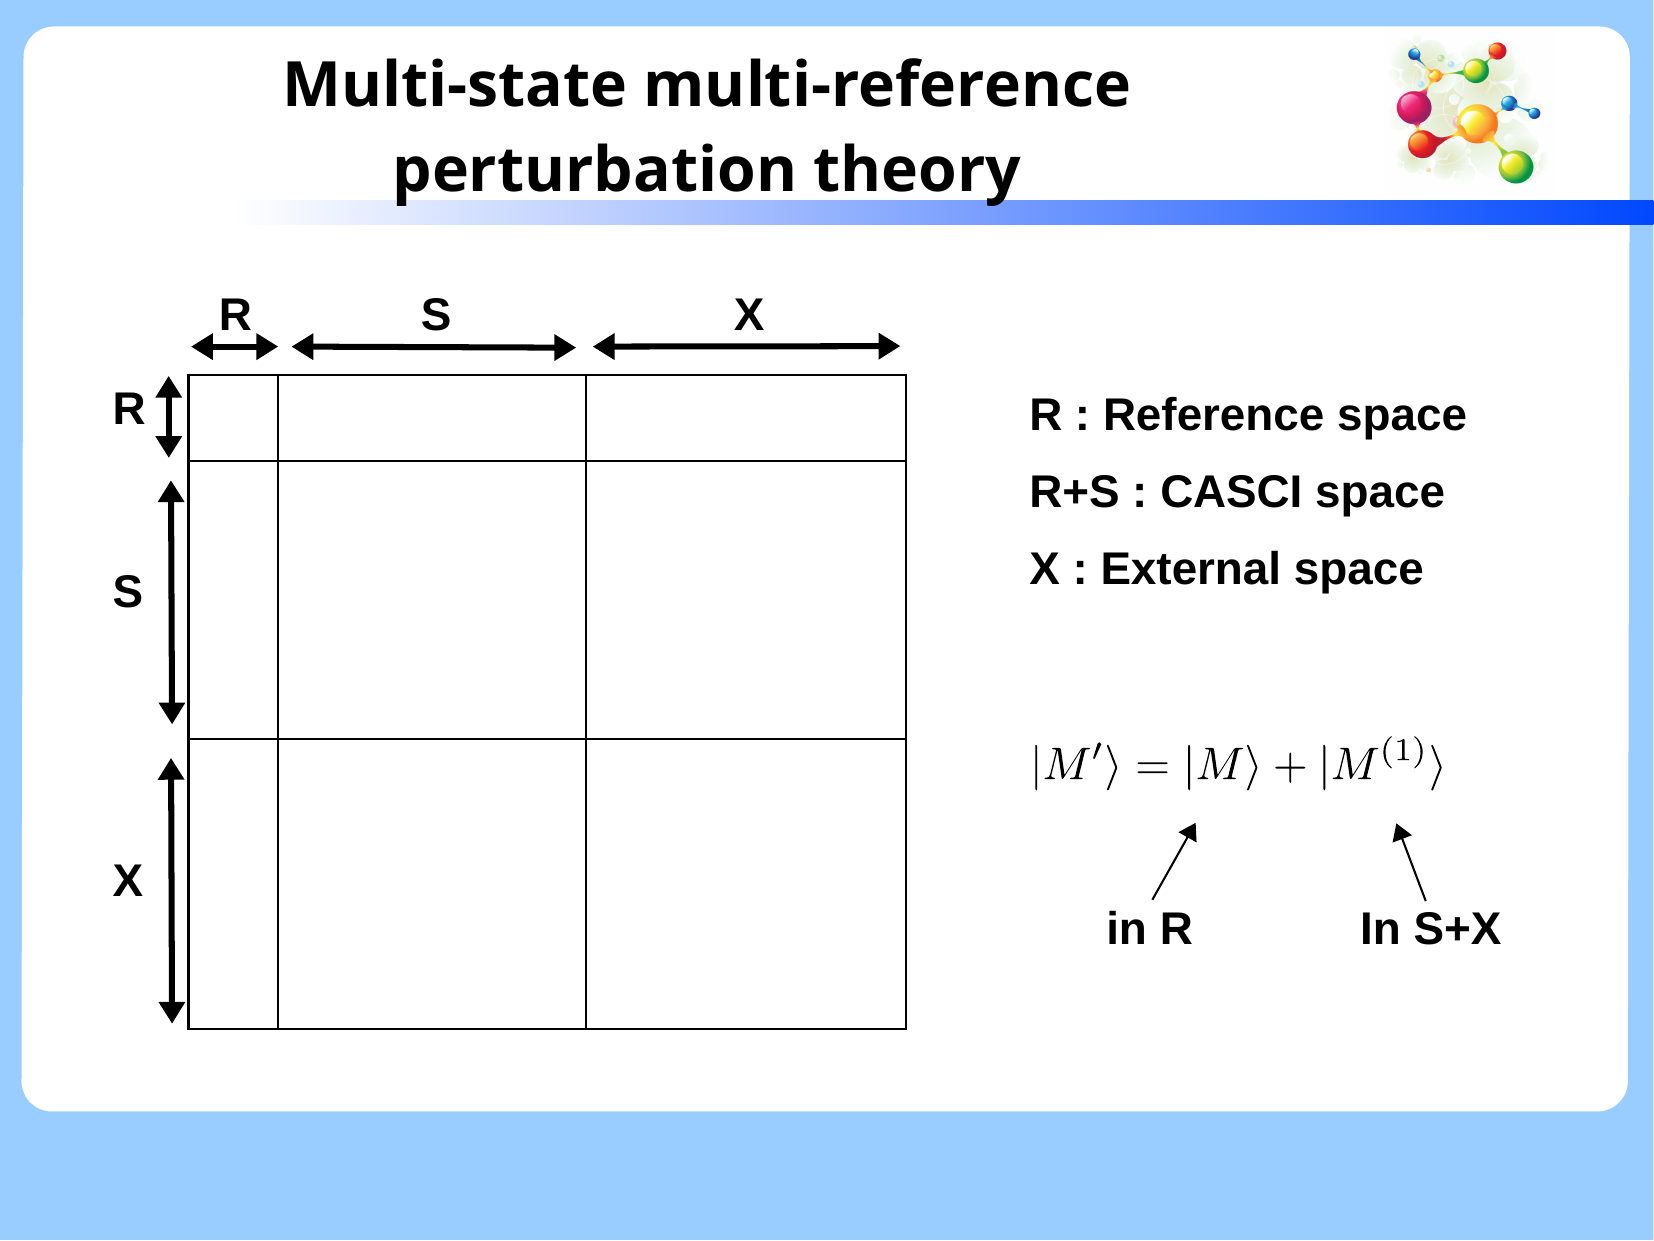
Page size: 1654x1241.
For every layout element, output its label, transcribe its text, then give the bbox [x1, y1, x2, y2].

text_box X [62, 847, 175, 972]
text_box in R [1056, 895, 1214, 967]
text_box R [168, 281, 281, 405]
title Multi-state multi-reference perturbation theory [82, 49, 1332, 201]
text_box S [62, 558, 175, 682]
text_box In S+X [1345, 895, 1540, 1013]
table_header [279, 376, 585, 460]
text_box R : Reference space [979, 381, 1594, 458]
table_cell [279, 462, 585, 738]
table_header [587, 376, 905, 460]
table_header [190, 405, 277, 460]
text_box R+S : CASCI space [979, 458, 1594, 525]
picture [1382, 29, 1556, 195]
table_cell [587, 740, 905, 1028]
table_cell [190, 740, 277, 1028]
text_box X [683, 281, 796, 405]
text_box X : External space [979, 535, 1594, 607]
text_box R [62, 375, 175, 499]
text_box S [370, 281, 483, 405]
table_cell [190, 462, 277, 738]
table_cell [279, 740, 585, 1028]
table_cell [587, 462, 905, 738]
text_box [1029, 736, 1447, 791]
